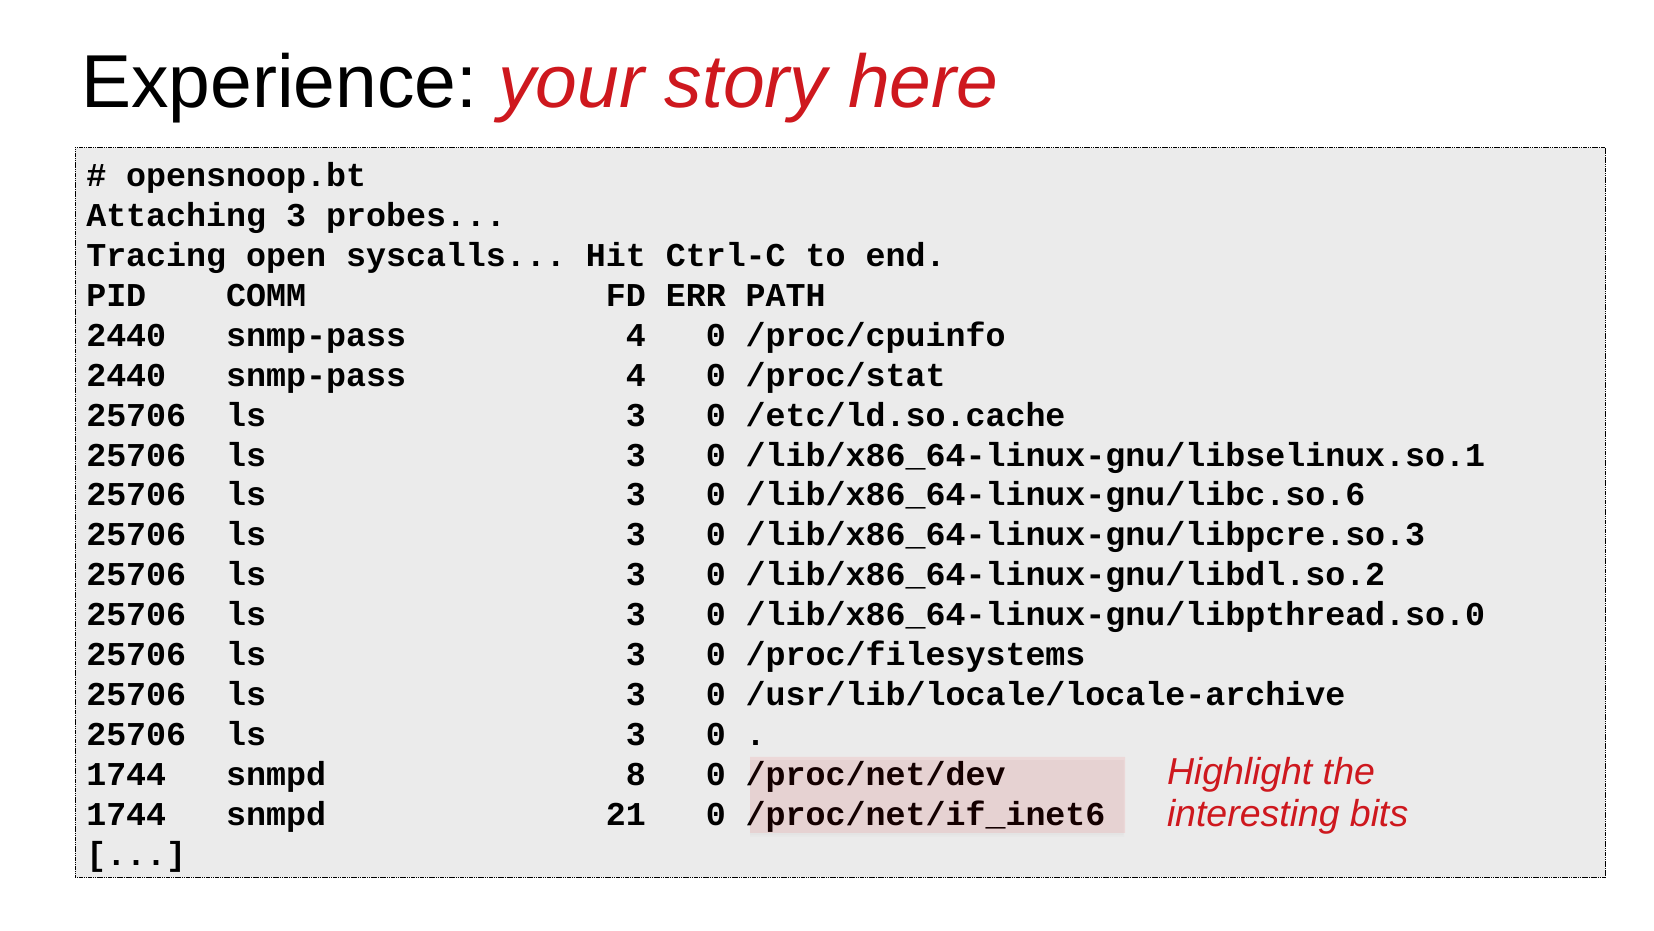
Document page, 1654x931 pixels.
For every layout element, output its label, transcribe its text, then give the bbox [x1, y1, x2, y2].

title Experience: your story here [81, 25, 1570, 139]
text_box # opensnoop.bt Attaching 3 probes... Tracing open syscalls... Hit Ctrl-C to end. PID COMM FD ERR PATH 2440 snmp-pass 4 0 /proc/cpuinfo 2440 snmp-pass 4 0 /proc/stat 25706 ls 3 0 /etc/ld.so.cache 25706 ls 3 0 /lib/x86_64-linux-gnu/libselinux.so.1 25706 ls 3 0 /lib/x86_64-linux-gnu/libc.so.6 25706 ls 3 0 /lib/x86_64-linux-gnu/libpcre.so.3 25706 ls 3 0 /lib/x86_64-linux-gnu/libdl.so.2 25706 ls 3 0 /lib/x86_64-linux-gnu/libpthread.so.0 25706 ls 3 0 /proc/filesystems 25706 ls 3 0 /usr/lib/locale/locale-archive 25706 ls 3 0 . 1744 snmpd 8 0 /proc/net/dev 1744 snmpd 21 0 /proc/net/if_inet6 [...] [75, 147, 1606, 878]
text_box [750, 756, 1126, 833]
text_box Highlight the interesting bits [1152, 742, 1424, 842]
